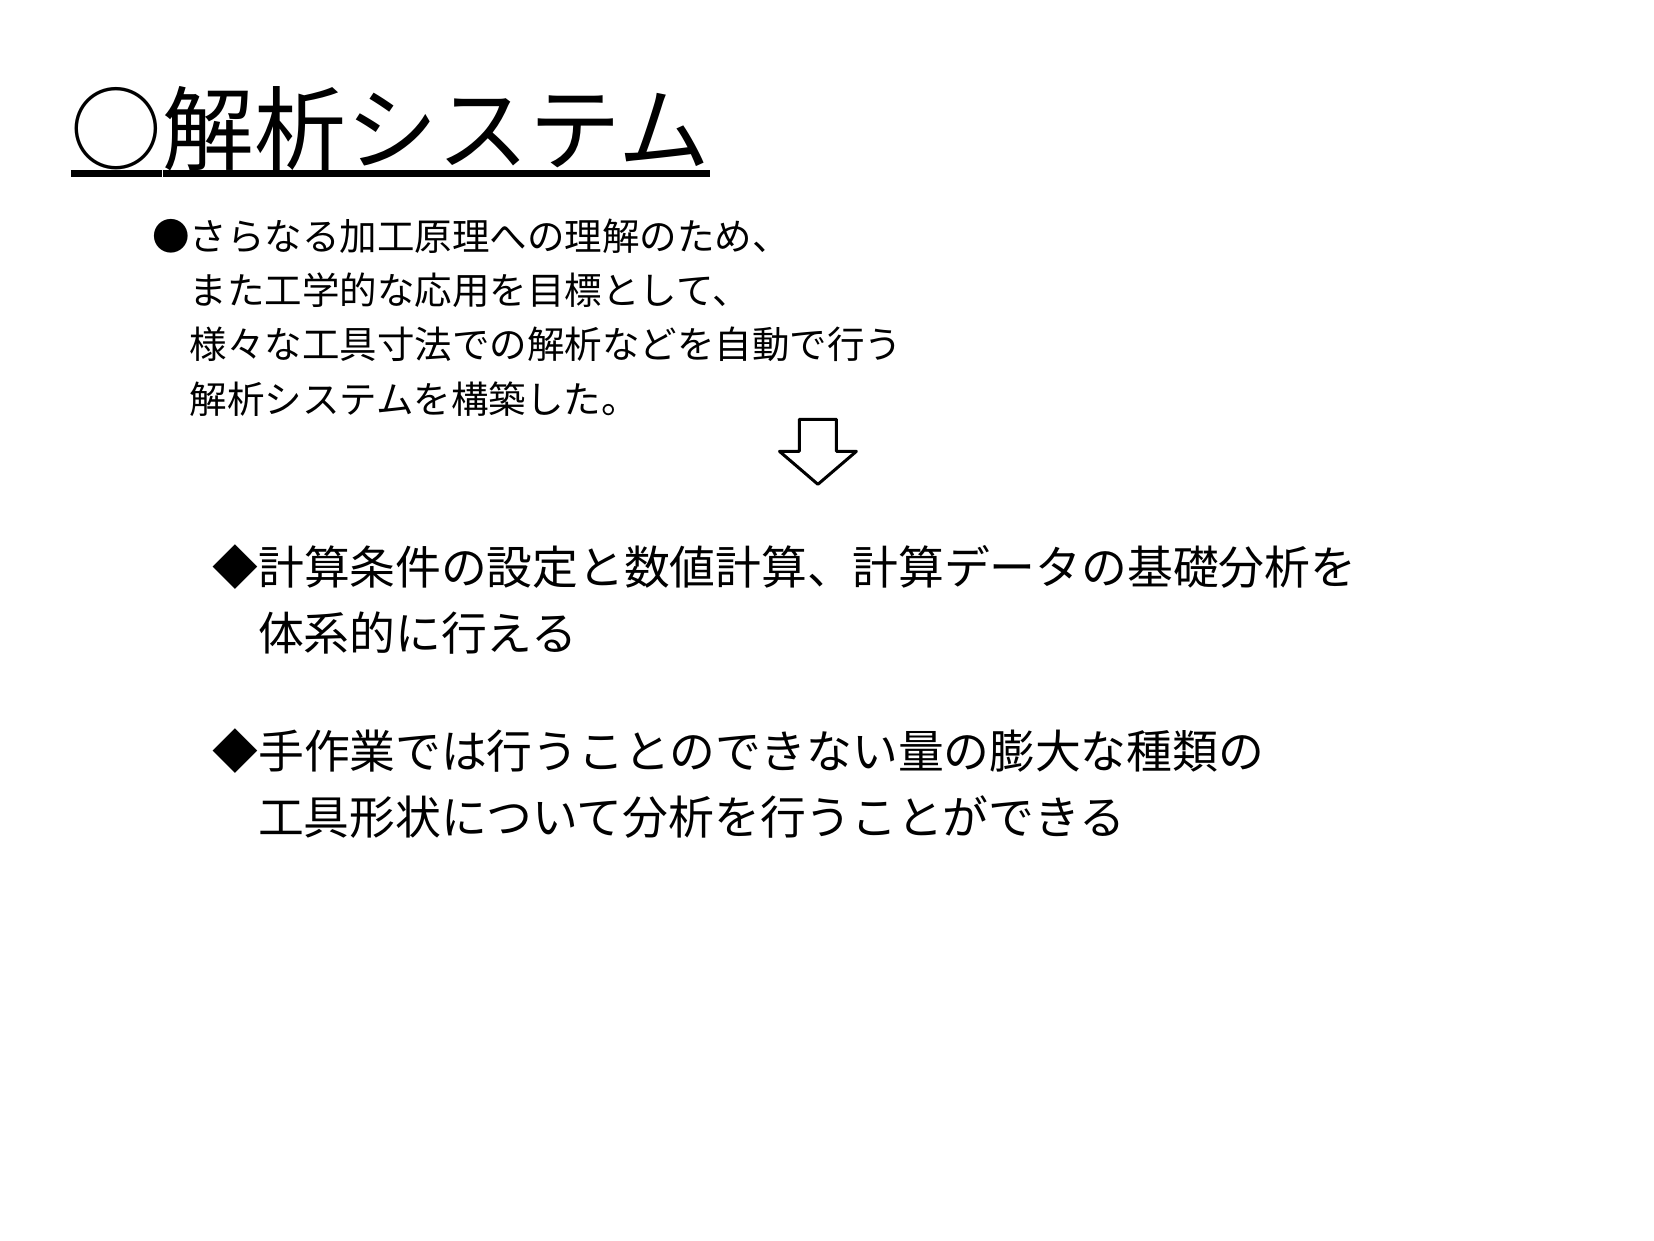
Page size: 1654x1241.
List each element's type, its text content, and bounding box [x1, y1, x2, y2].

title ○解析システム [70, 19, 1559, 227]
list ◆計算条件の設定と数値計算、計算データの基礎分析を 体系的に行える ◆手作業では行うことのできない量の膨大な種類の 工具形状について分析を行うことができる [141, 531, 1654, 993]
list ●さらなる加工原理への理解のため、 また工学的な応用を目標として、 様々な工具寸法での解析などを自動で行う 解析システムを構築した。 [94, 206, 1619, 426]
